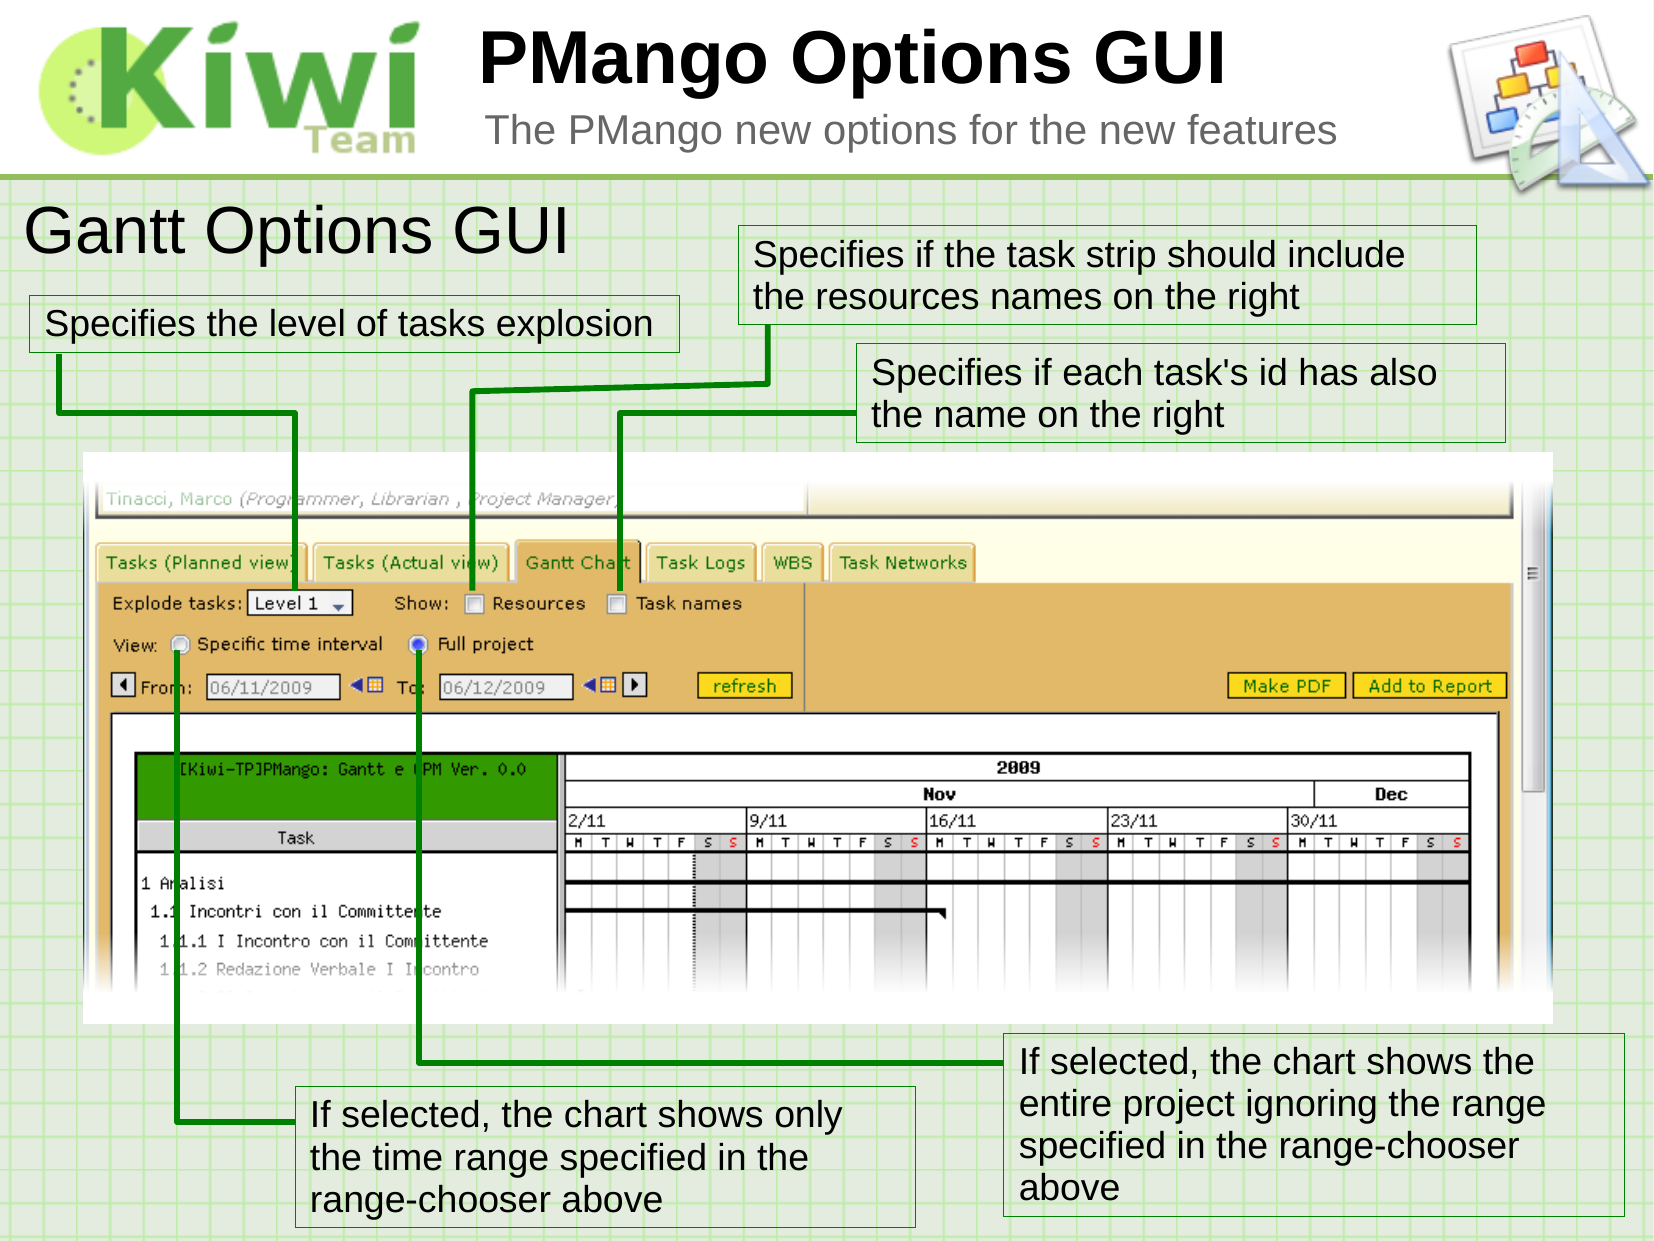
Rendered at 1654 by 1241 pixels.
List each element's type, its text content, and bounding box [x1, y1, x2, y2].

picture [29, 7, 438, 166]
text_box [0, 0, 1446, 174]
text_box Specifies if the task strip should include the resources names on the right [738, 225, 1477, 325]
text_box Specifies the level of tasks explosion [29, 295, 680, 353]
text_box If selected, the chart shows only the time range specified in the range-chooser above [295, 1086, 916, 1228]
title The PMango new options for the new features [484, 88, 1418, 173]
text_box Gantt Options GUI [23, 171, 650, 290]
text_box Specifies if each task's id has also the name on the right [856, 343, 1506, 443]
picture [0, 0, 1654, 1241]
text_box If selected, the chart shows the entire project ignoring the range specified in the range-chooser above [1003, 1033, 1625, 1217]
title PMango Options GUI [478, 8, 1388, 107]
